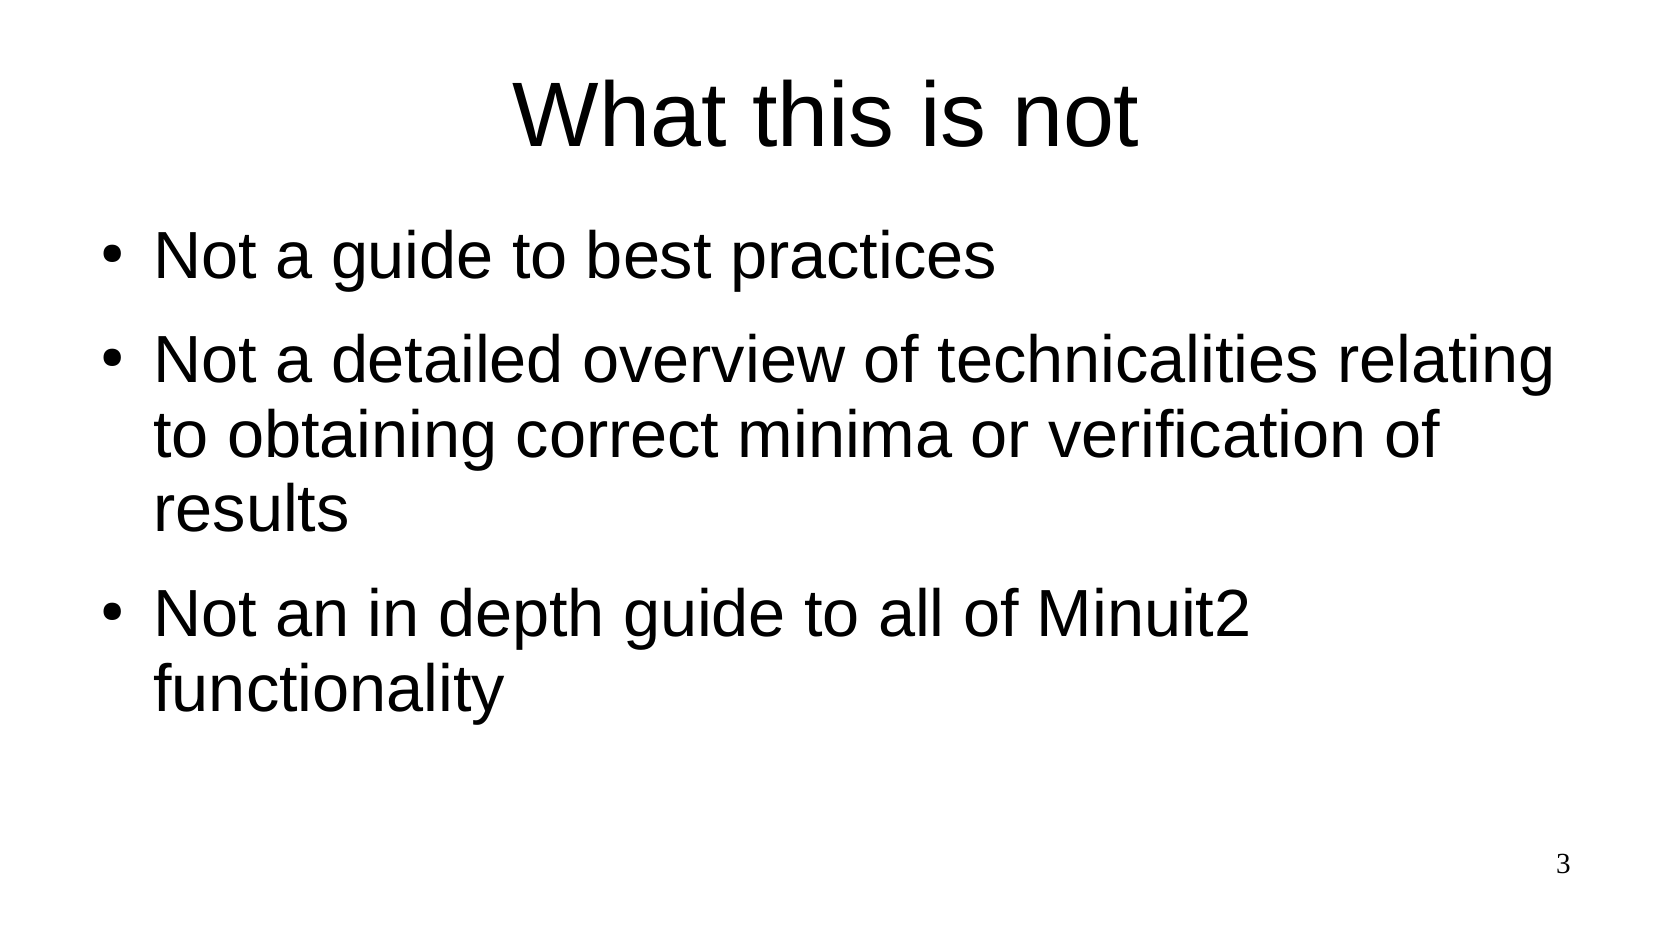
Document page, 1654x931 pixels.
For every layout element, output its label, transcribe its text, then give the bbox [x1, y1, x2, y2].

title What this is not [82, 37, 1571, 193]
list Not a guide to best practices Not a detailed overview of technicalities relating to obtaining correct minima or verification of results Not an in depth guide to all of Minuit2 functionality [82, 217, 1571, 875]
